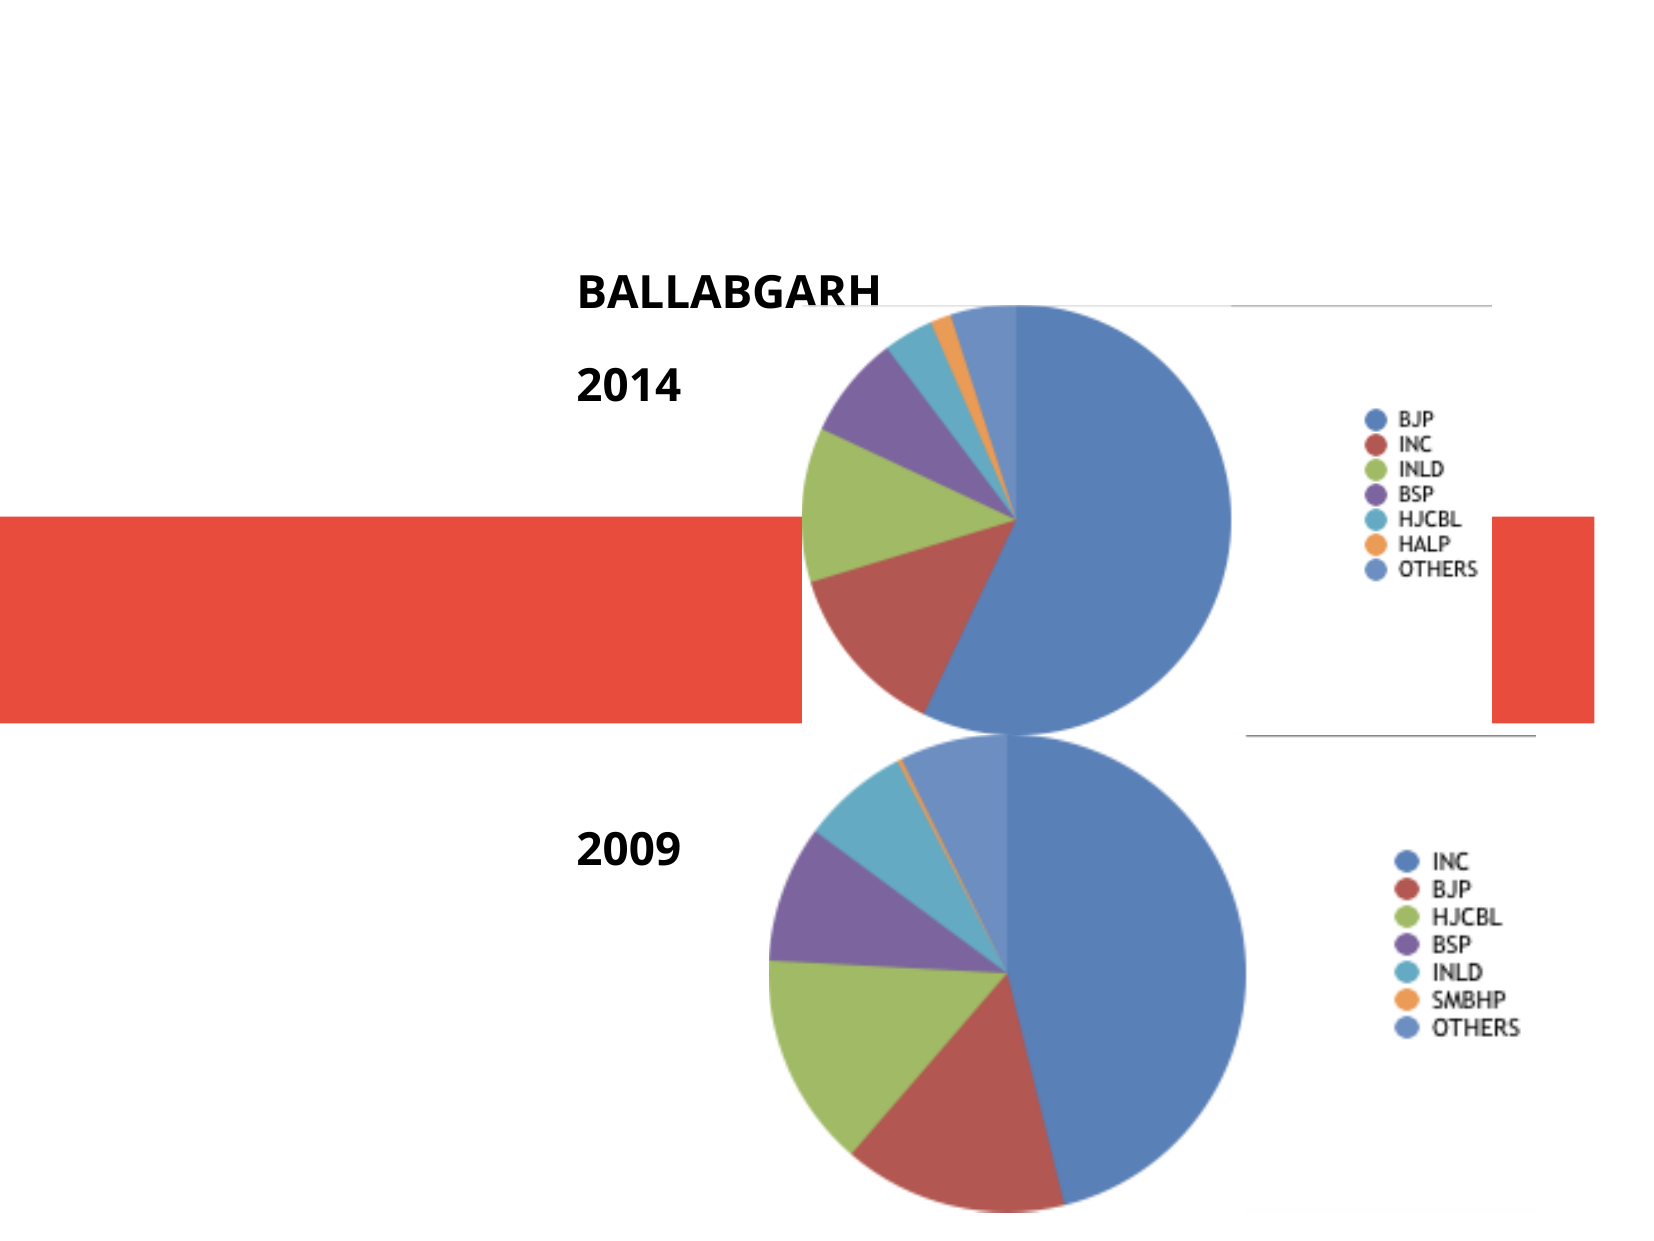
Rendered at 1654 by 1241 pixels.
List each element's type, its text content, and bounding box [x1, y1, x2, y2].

text_box BALLABGARH 2014 2009 [561, 243, 937, 997]
picture [769, 305, 1536, 1213]
